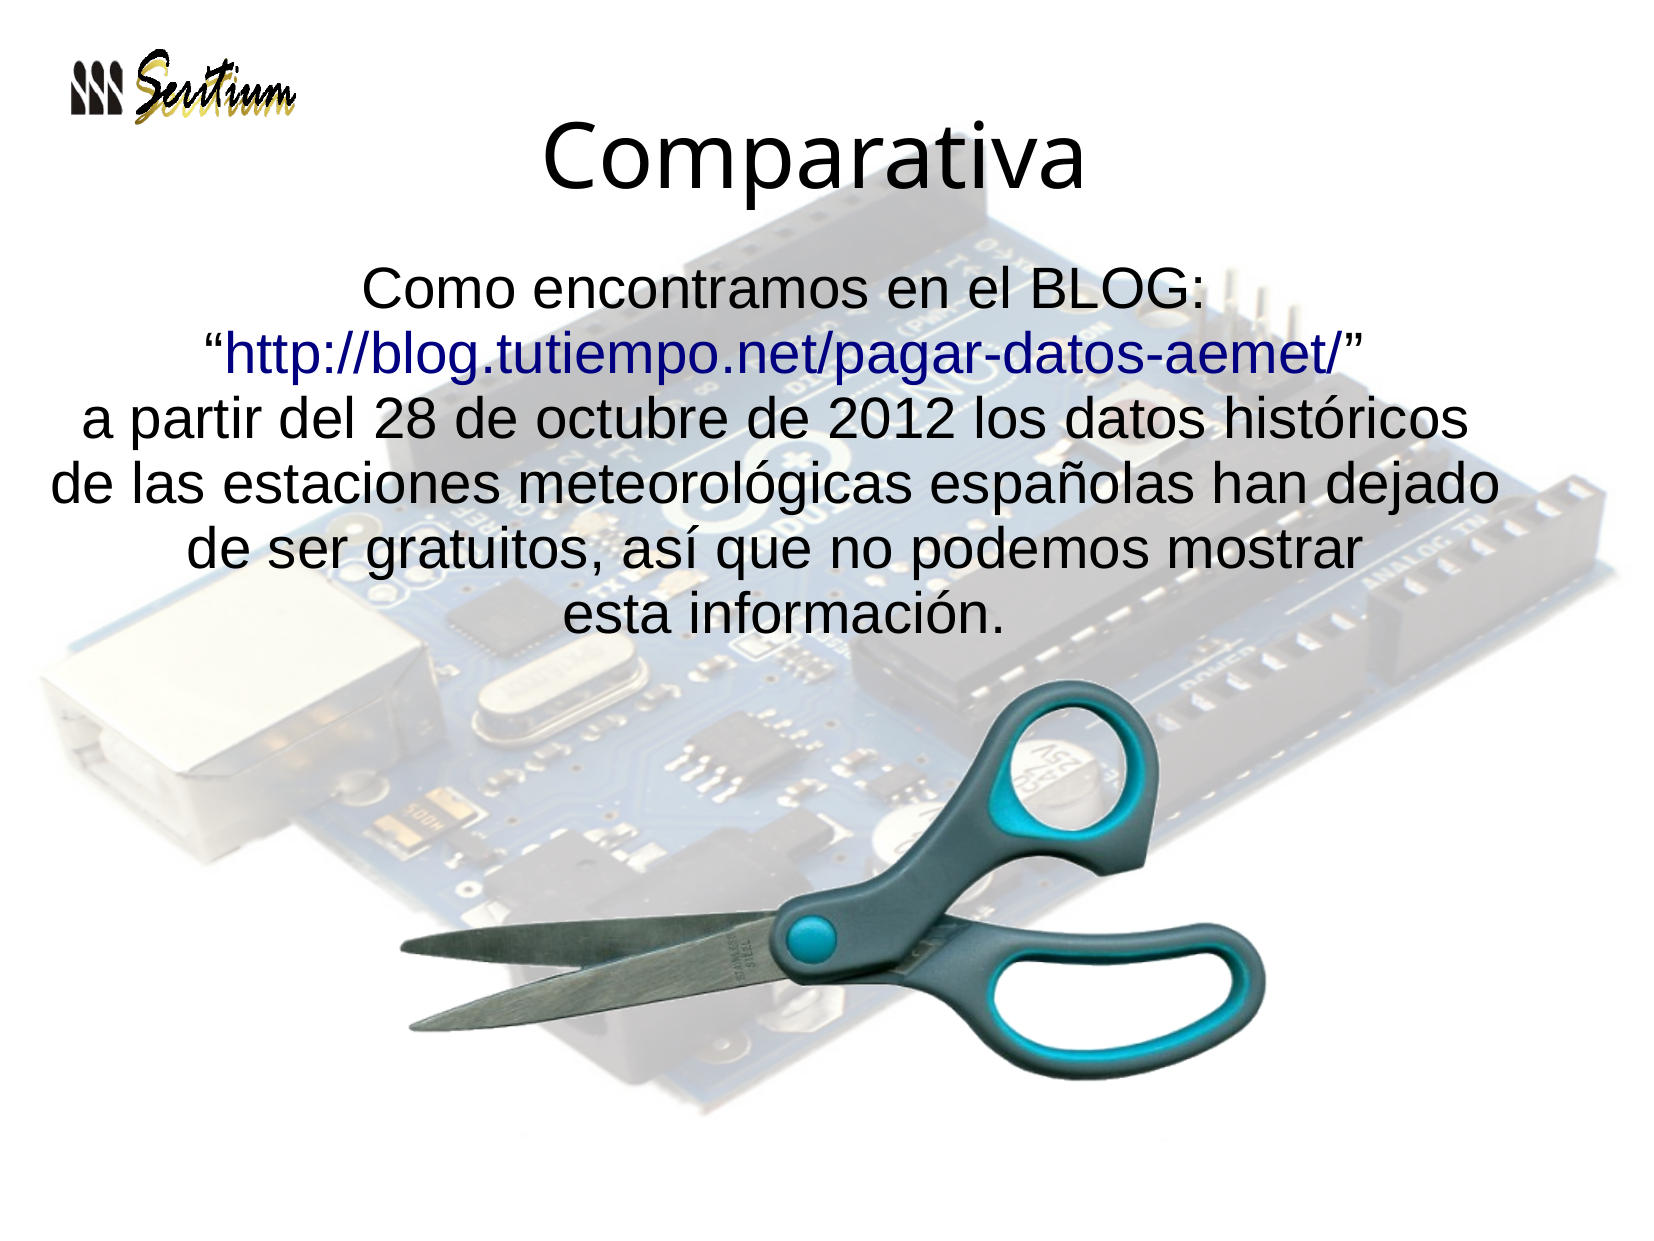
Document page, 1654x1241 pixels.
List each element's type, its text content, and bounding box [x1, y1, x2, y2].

text_box Como encontramos en el BLOG: “http://blog.tutiempo.net/pagar-datos-aemet/” a partir del 28 de octubre de 2012 los datos históricos de las estaciones meteorológicas españolas han dejado de ser gratuitos, así que no podemos mostrar esta información. [35, 248, 1595, 653]
title Comparativa [82, 49, 1571, 248]
picture [354, 637, 1292, 1141]
picture [71, 49, 82, 125]
